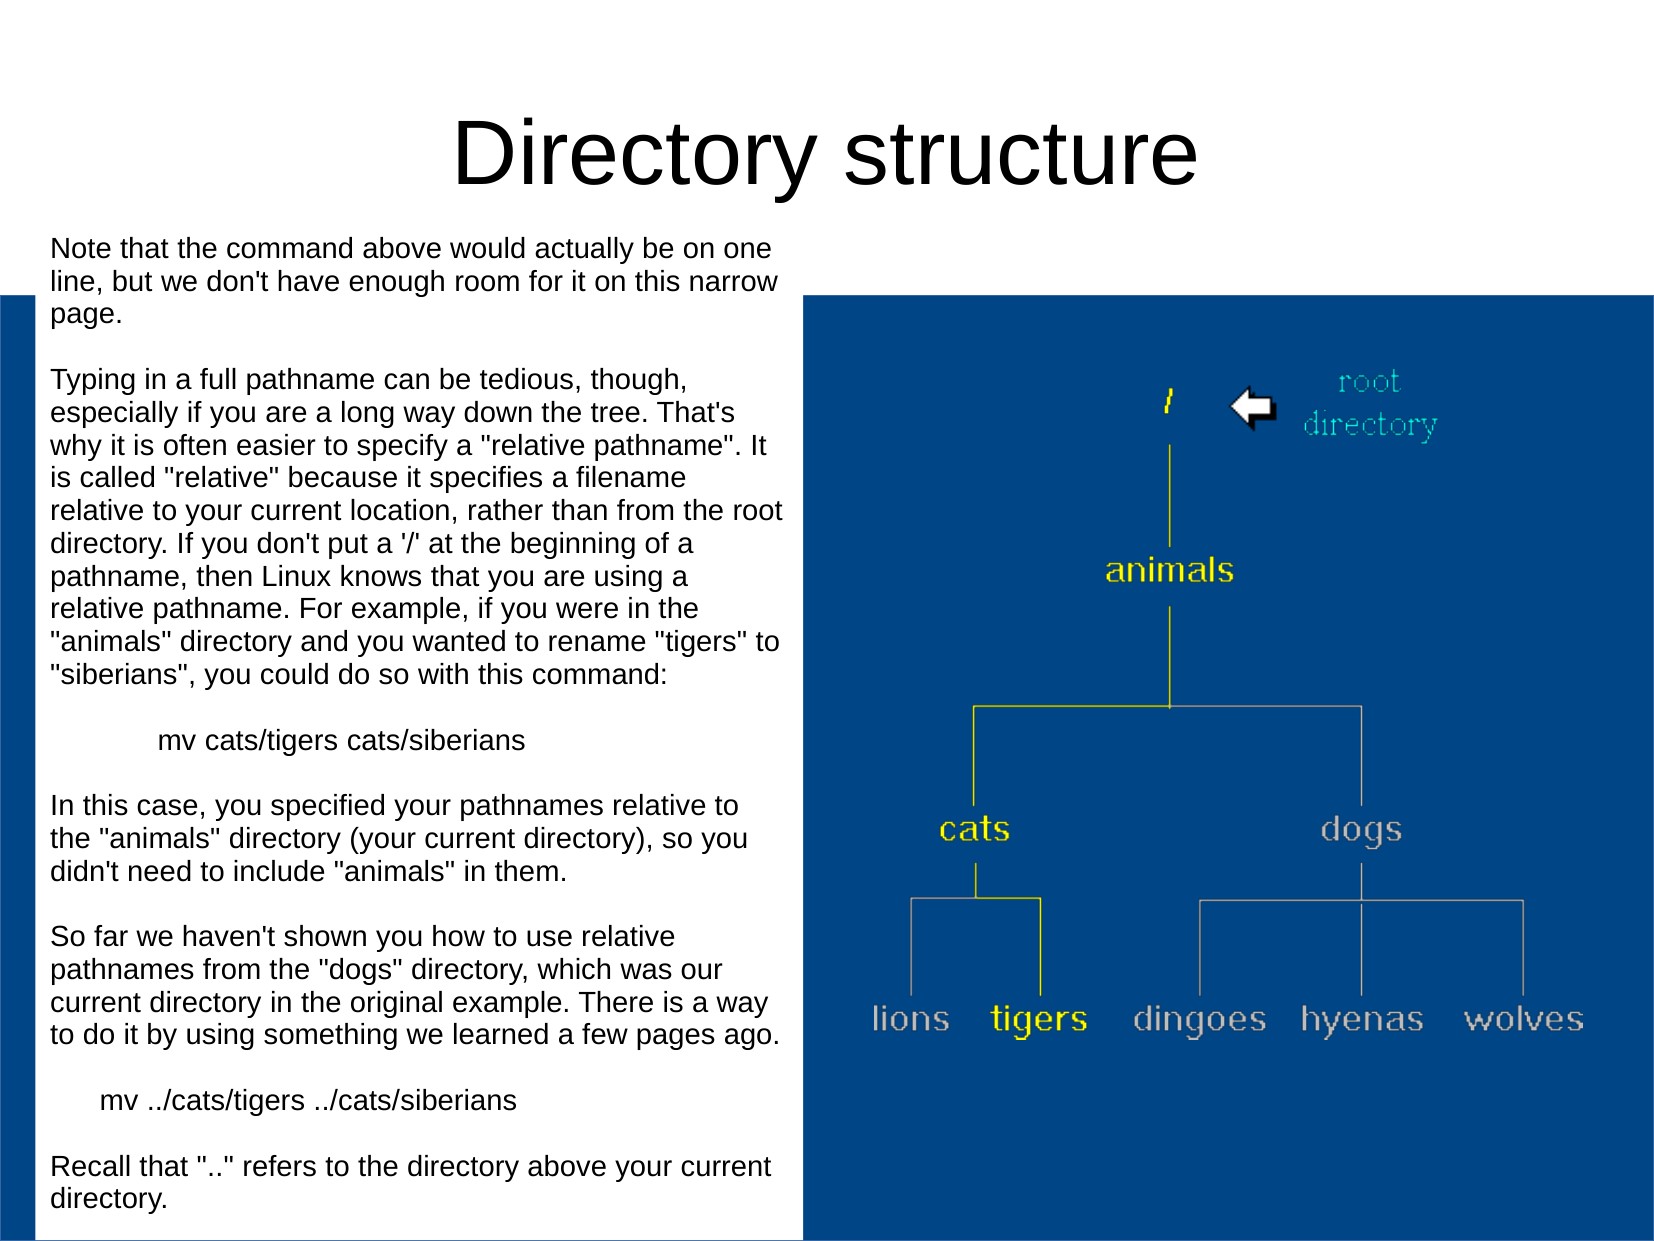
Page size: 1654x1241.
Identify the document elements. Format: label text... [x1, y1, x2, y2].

text_box [0, 295, 35, 1241]
text_box [804, 295, 1654, 1241]
picture [874, 369, 1583, 1040]
title Directory structure [82, 49, 1571, 257]
text_box Note that the command above would actually be on one line, but we don't have enough room for it on this narrow page. Typing in a full pathname can be tedious, though, especially if you are a long way down the tree. That's why it is often easier to specify a "relative pathname". It is called "relative" because it specifies a filename relative to your current location, rather than from the root directory. If you don't put a '/' at the beginning of a pathname, then Linux knows that you are using a relative pathname. For example, if you were in the "animals" directory and you wanted to rename "tigers" to "siberians", you could do so with this command: mv cats/tigers cats/siberians In this case, you specified your pathnames relative to the "animals" directory (your current directory), so you didn't need to include "animals" in them. So far we haven't shown you how to use relative pathnames from the "dogs" directory, which was our current directory in the original example. There is a way to do it by using something we learned a few pages ago. mv ../cats/tigers ../cats/siberians Recall that ".." refers to the directory above your current directory. [35, 224, 804, 1241]
